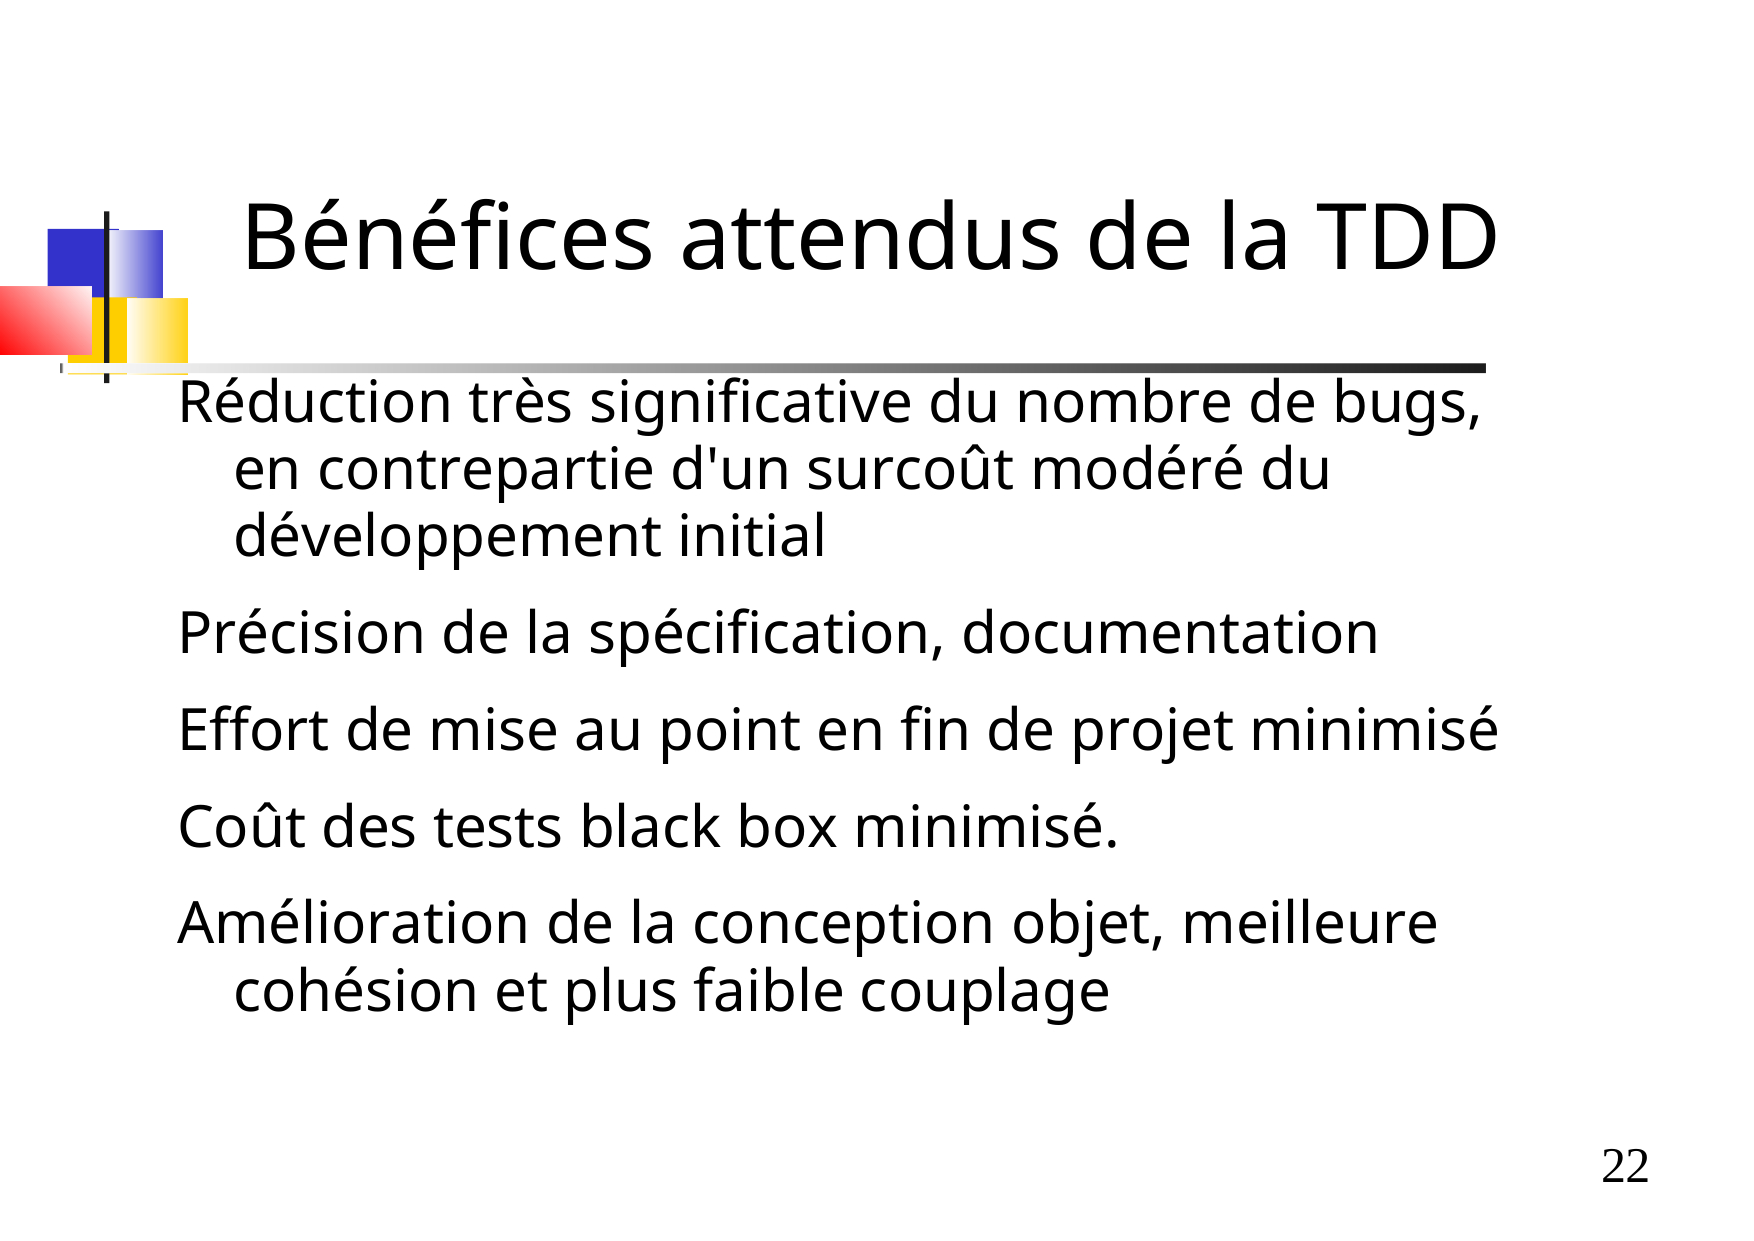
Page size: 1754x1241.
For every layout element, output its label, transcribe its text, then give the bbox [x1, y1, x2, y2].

slide_number 22 [1569, 1135, 1660, 1241]
picture [0, 285, 92, 355]
text_box Réduction très significative du nombre de bugs, en contrepartie d'un surcoût modéré du développement initial Précision de la spécification, documentation Effort de mise au point en fin de projet minimisé Coût des tests black box minimisé. Amélioration de la conception objet, meilleure cohésion et plus faible couplage [176, 363, 1553, 1025]
picture [60, 229, 179, 384]
title Bénéfices attendus de la TDD [179, 183, 1564, 393]
